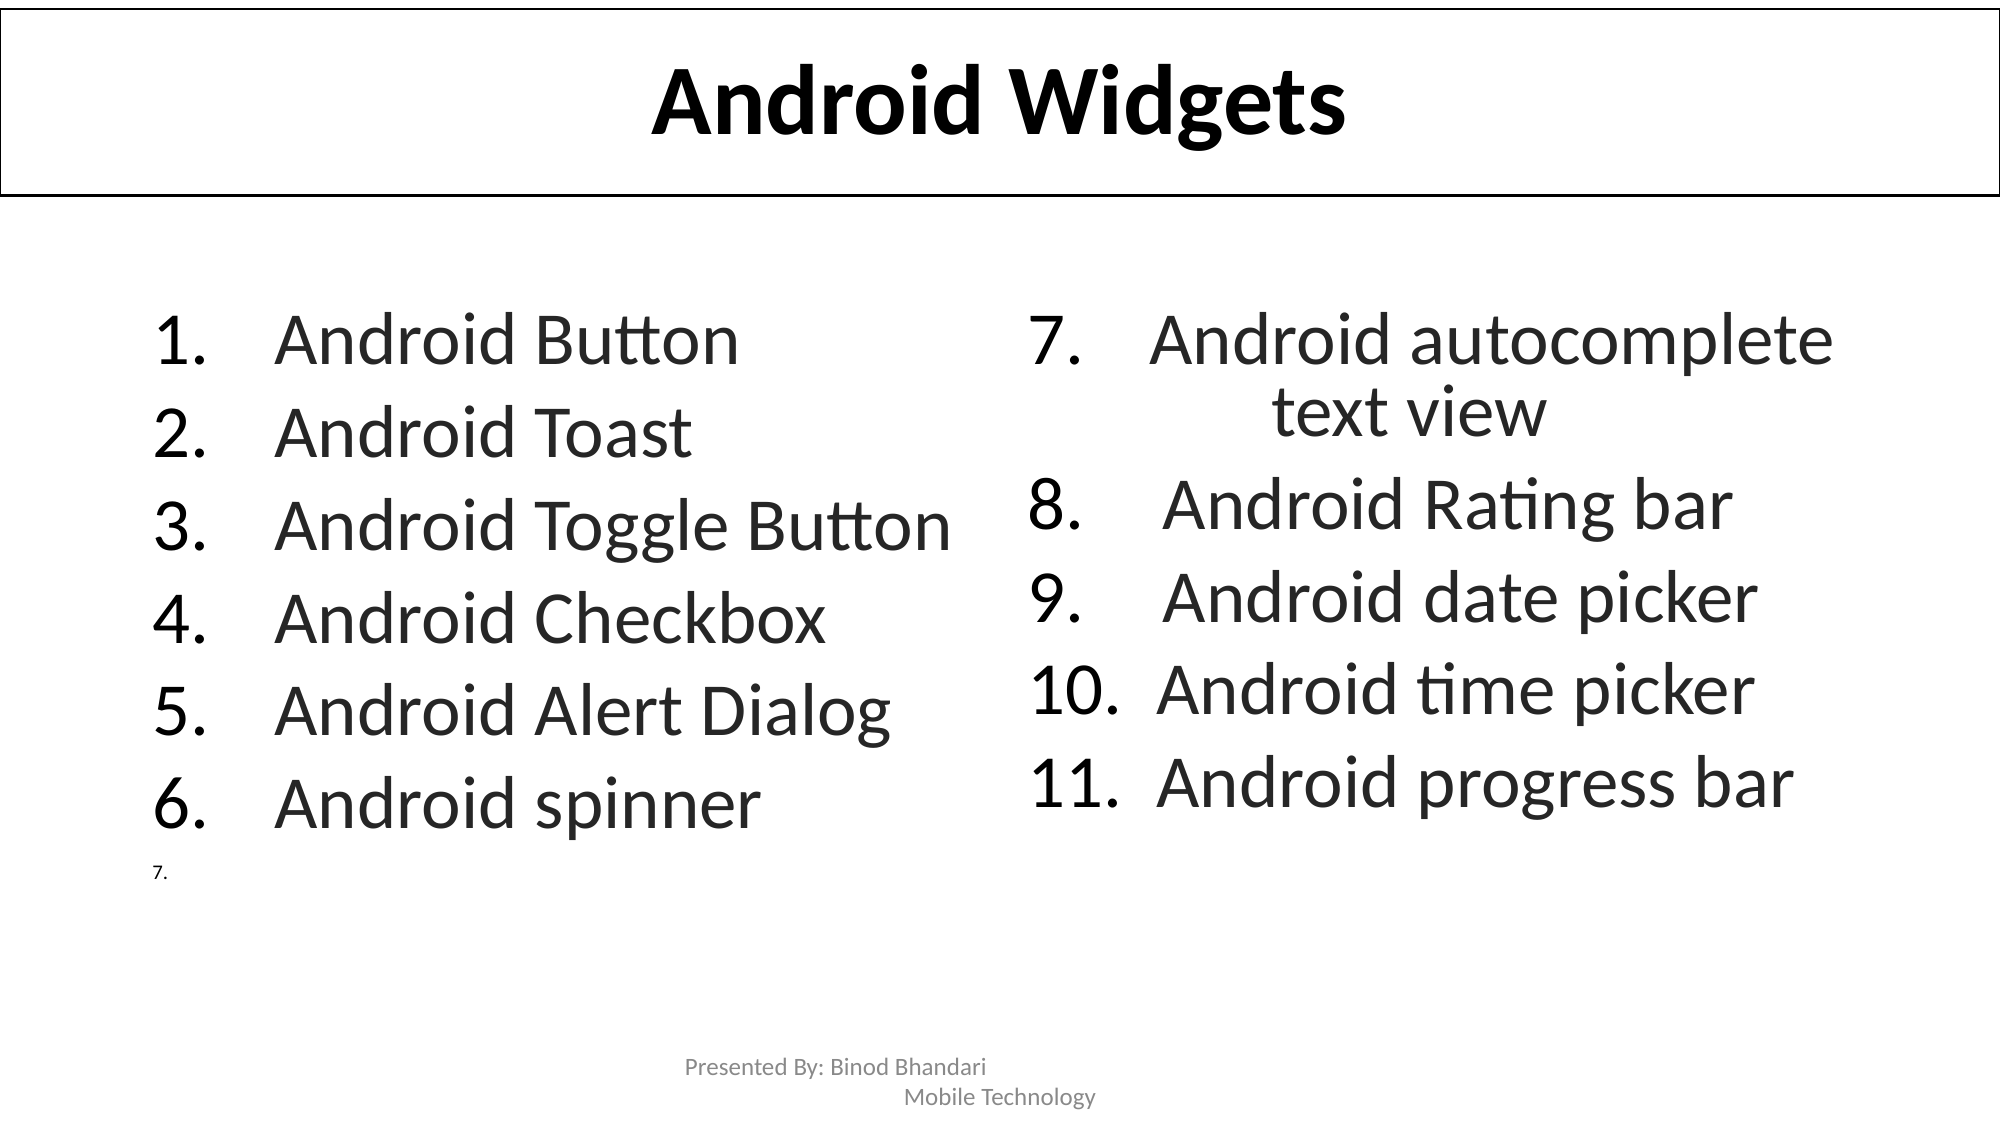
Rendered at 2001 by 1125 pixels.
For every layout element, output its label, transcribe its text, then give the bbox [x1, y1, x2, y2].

list Android Button Android Toast Android Toggle Button Android Checkbox Android Alert Dialog Android spinner [137, 299, 988, 1014]
title Android Widgets [0, 9, 2000, 196]
text_box Presented By: Binod Bhandari Mobile Technology [662, 1042, 1338, 1103]
list Android autocomplete text view Android Rating bar Android date picker Android time picker Android progress bar [1012, 299, 1863, 1014]
